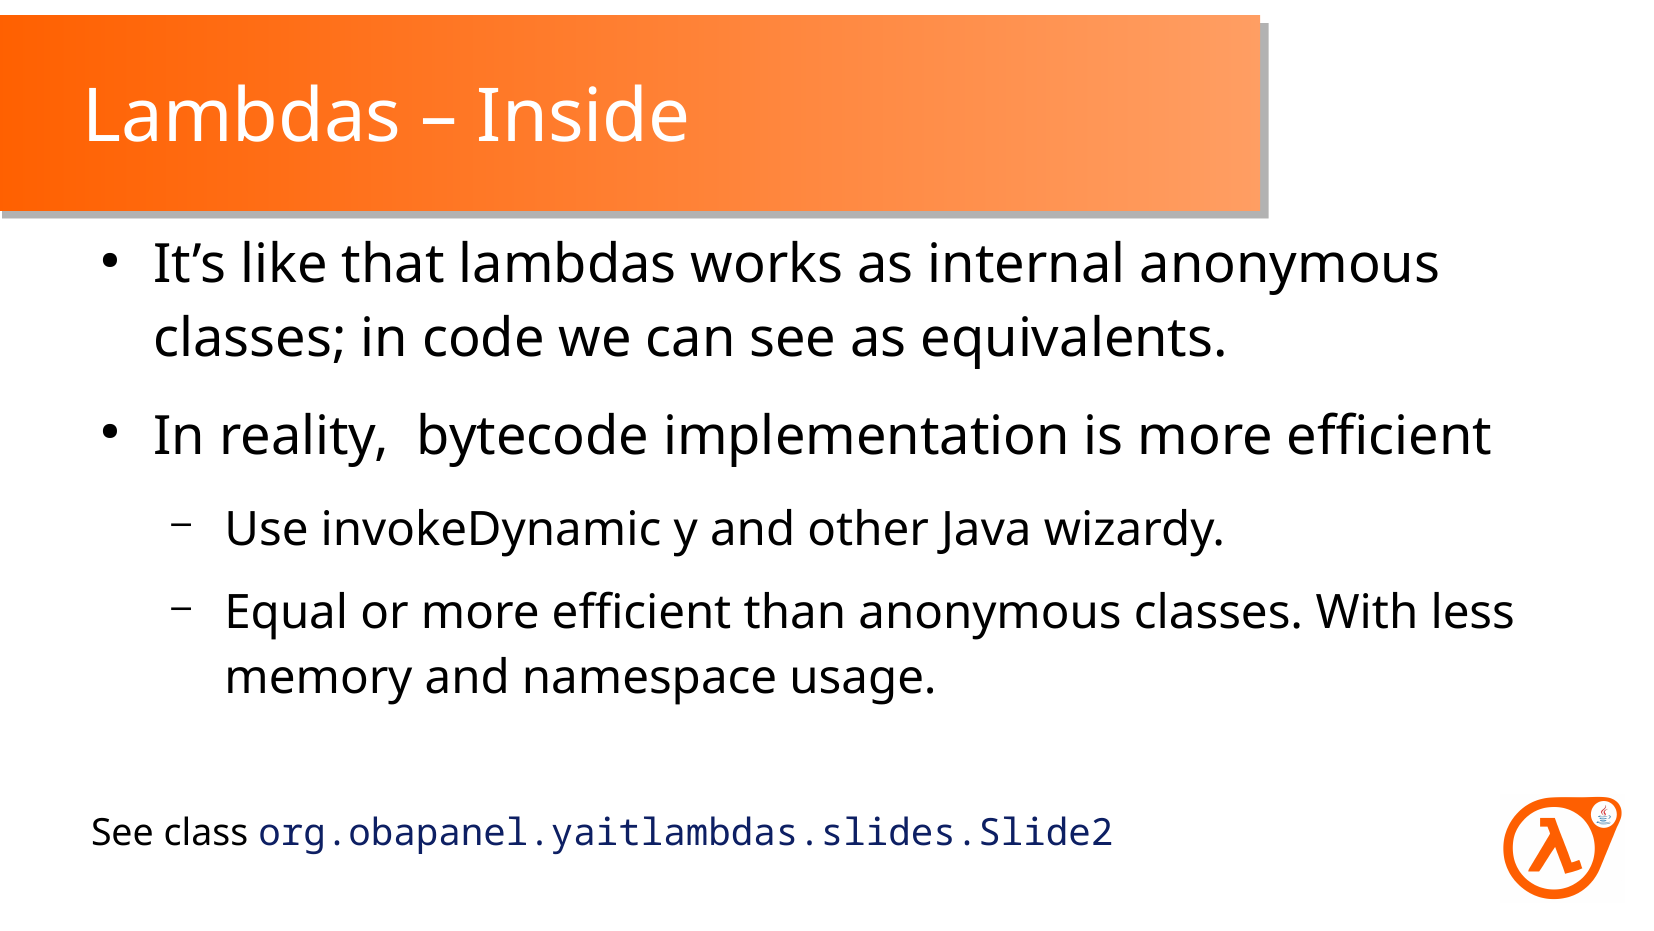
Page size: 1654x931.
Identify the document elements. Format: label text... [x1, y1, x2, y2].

list It’s like that lambdas works as internal anonymous classes; in code we can see as equivalents. In reality, bytecode implementation is more efficient Use invokeDynamic y and other Java wizardy. Equal or more efficient than anonymous classes. With less memory and namespace usage. [82, 224, 1571, 764]
picture [1500, 794, 1625, 903]
text_box See class org.obapanel.yaitlambdas.slides.Slide2 [76, 798, 1111, 856]
title Lambdas – Inside [82, 35, 1235, 189]
